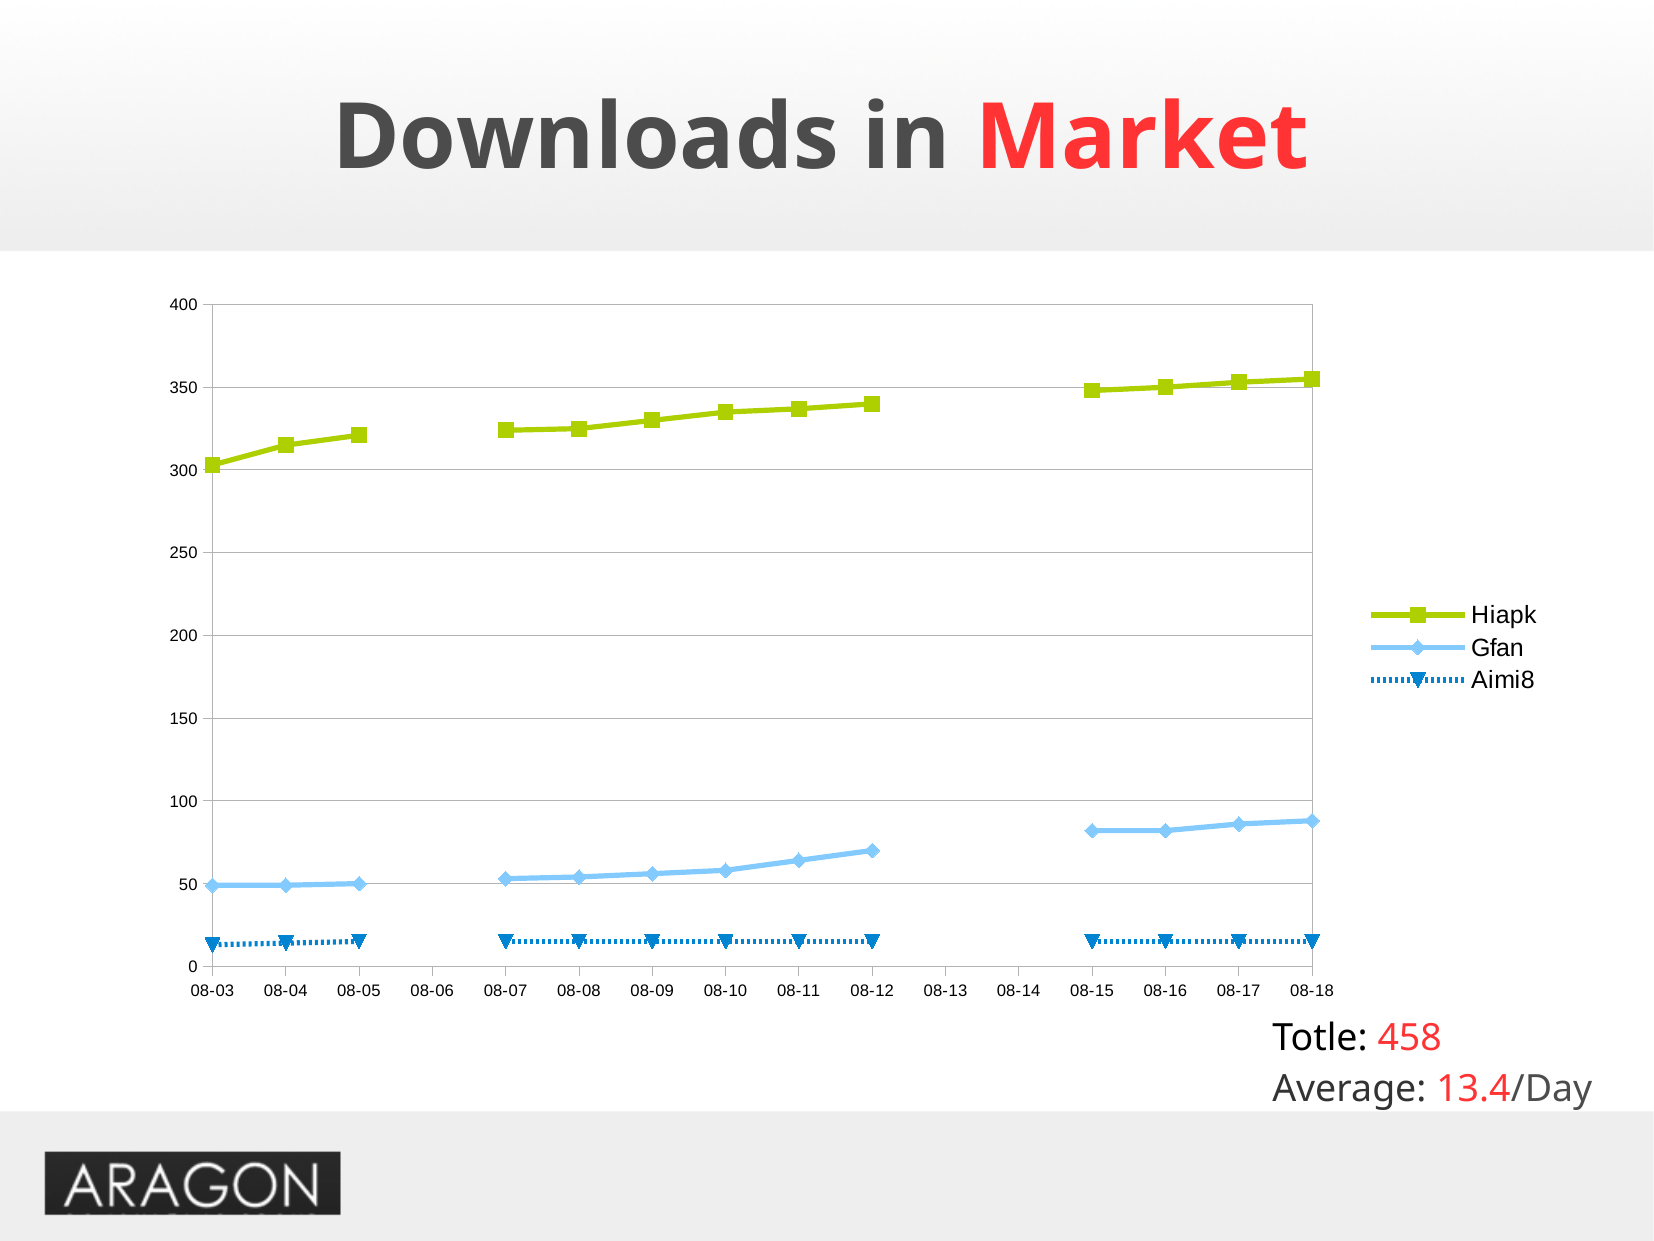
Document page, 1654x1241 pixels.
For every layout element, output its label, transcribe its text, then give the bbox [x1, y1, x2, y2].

text_box Totle: 458 Average: 13.4/Day [1261, 1003, 1604, 1116]
picture [0, 0, 1654, 1241]
title Downloads in Market [76, 29, 1565, 237]
chart [141, 280, 1558, 1015]
